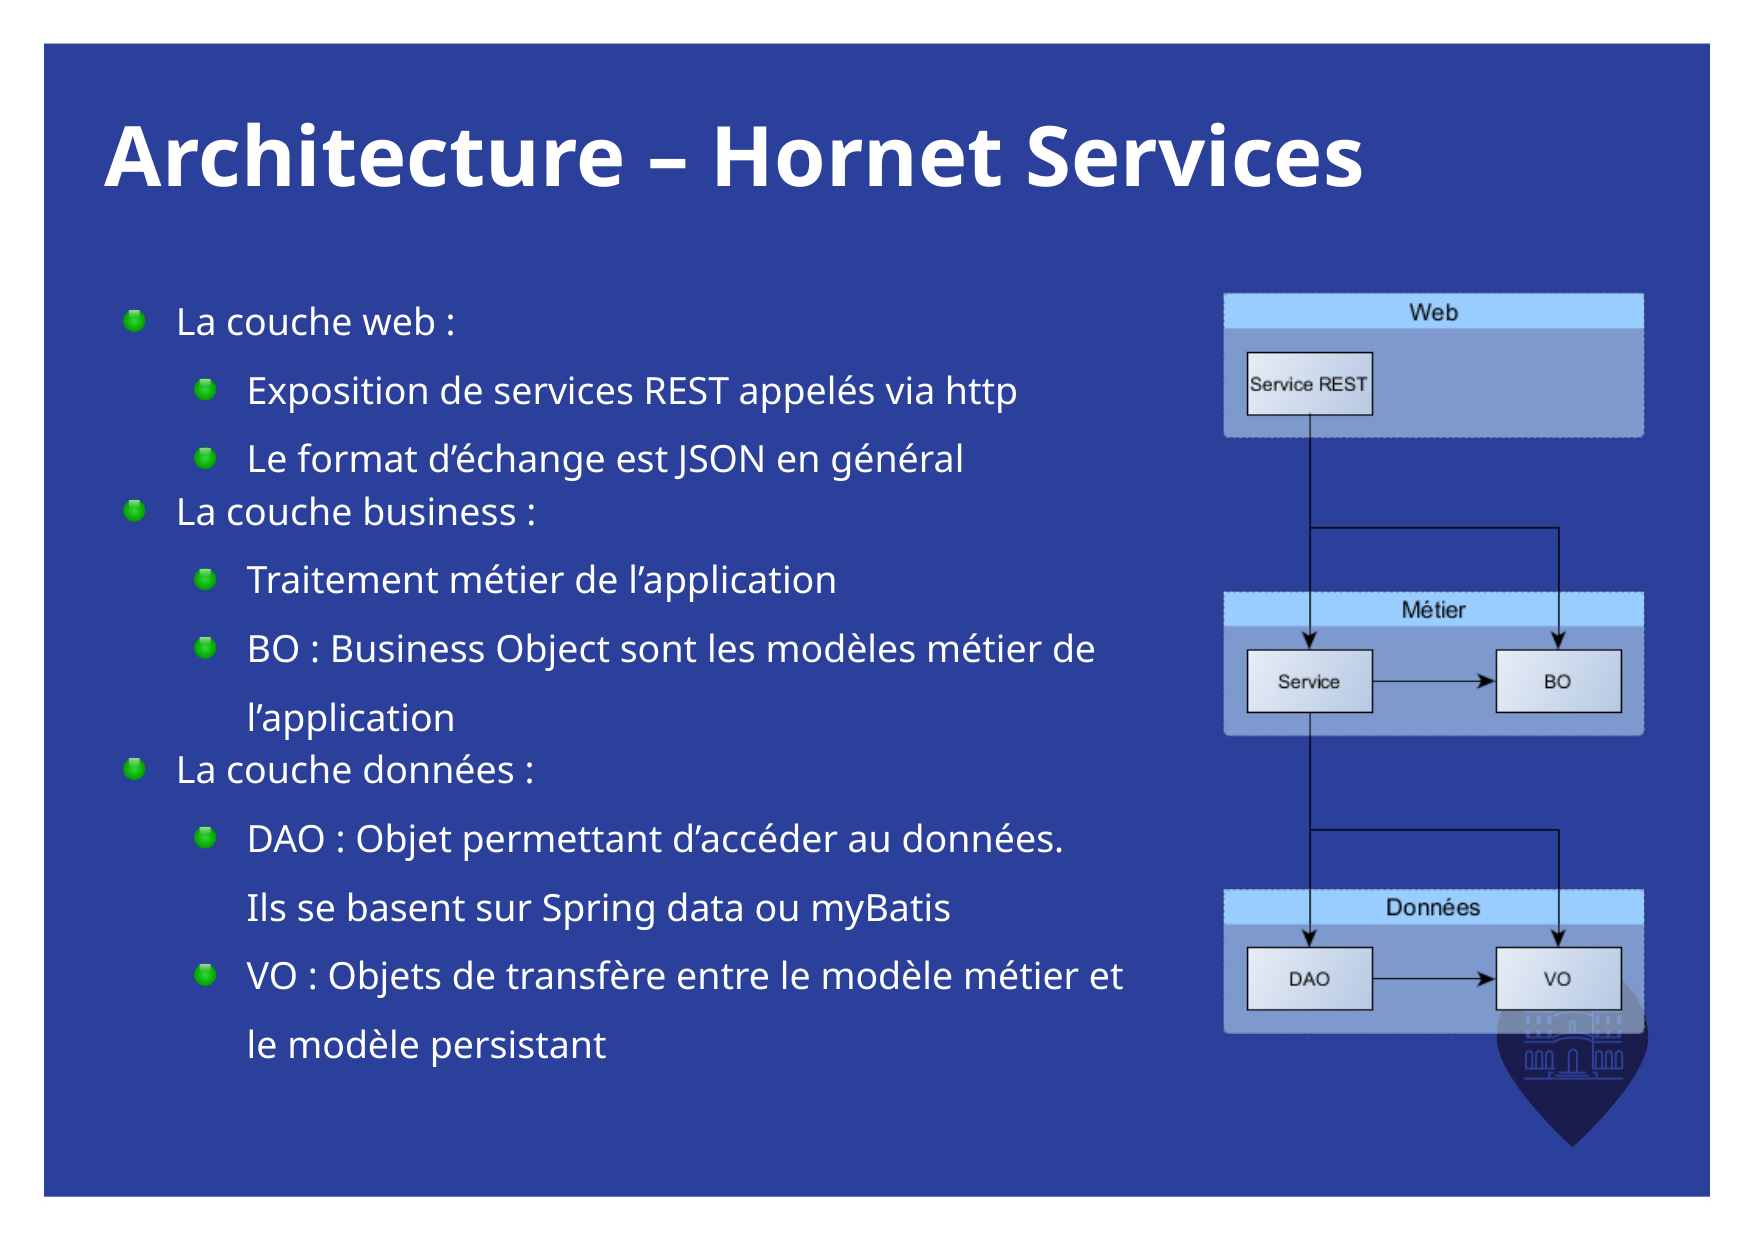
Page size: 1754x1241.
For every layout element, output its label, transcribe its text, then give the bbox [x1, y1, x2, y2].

list La couche web : Exposition de services REST appelés via http Le format d’échange est JSON en général La couche business : Traitement métier de l’application BO : Business Object sont les modèles métier de l’application La couche données : DAO : Objet permettant d’accéder au données. Ils se basent sur Spring data ou myBatis VO : Objets de transfère entre le modèle métier et le modèle persistant [87, 289, 1666, 1156]
title Architecture – Hornet Services [87, 49, 1666, 257]
picture [0, 0, 1754, 1241]
